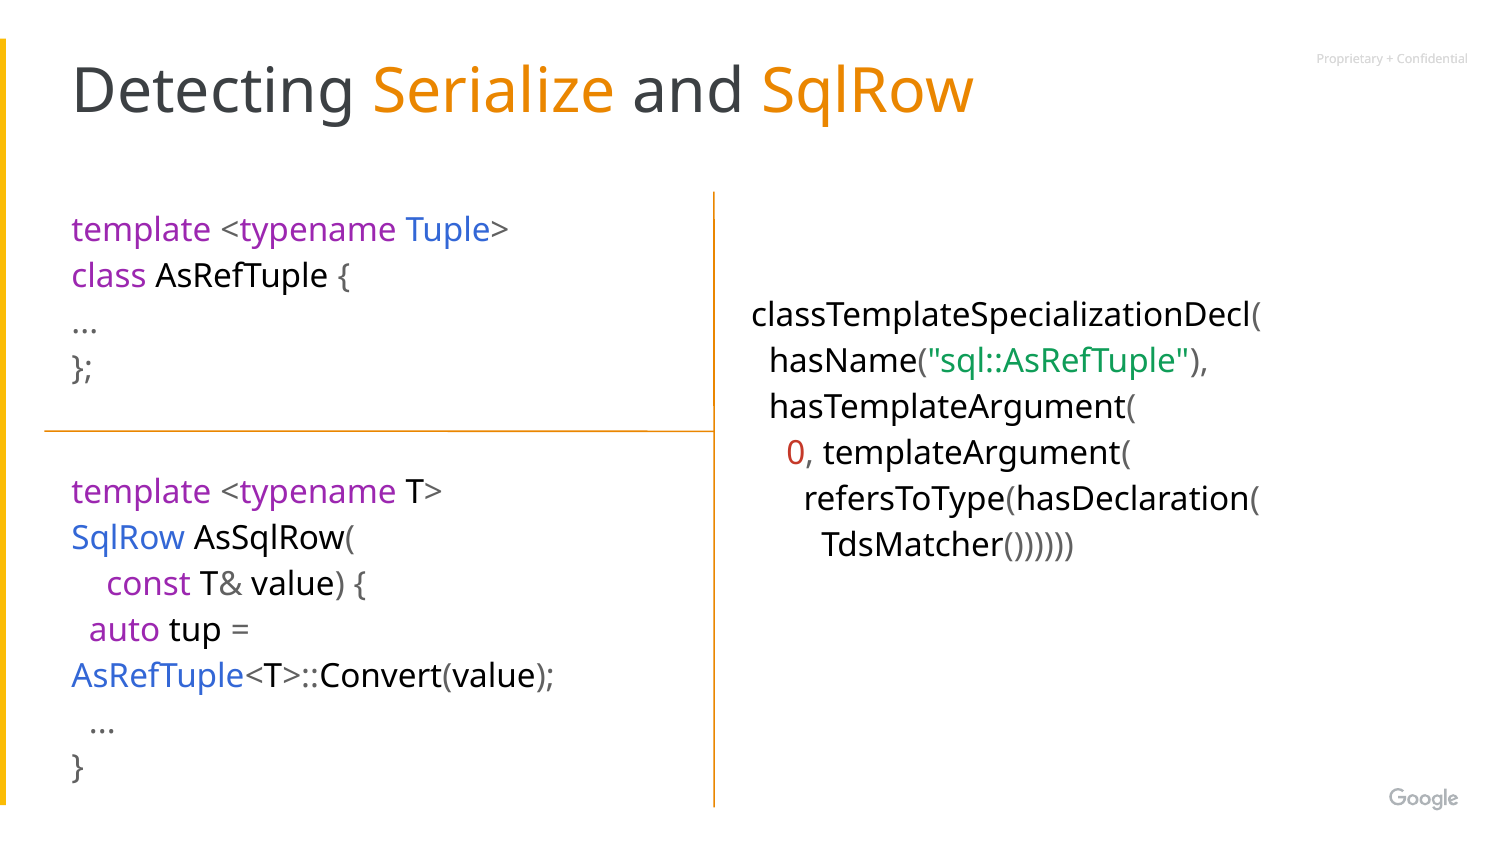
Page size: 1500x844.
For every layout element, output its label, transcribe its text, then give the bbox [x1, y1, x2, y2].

list classTemplateSpecializationDecl( hasName("sql::AsRefTuple"), hasTemplateArgument( 0, templateArgument( refersToType(hasDeclaration( TdsMatcher()))))) [736, 272, 1455, 572]
text_box template <typename T> SqlRow AsSqlRow( const T& value) { auto tup = AsRefTuple<T>::Convert(value); ... } [56, 449, 692, 801]
text_box template <typename Tuple> class AsRefTuple { ... }; [56, 187, 669, 402]
title Detecting Serialize and SqlRow [56, 43, 1336, 112]
